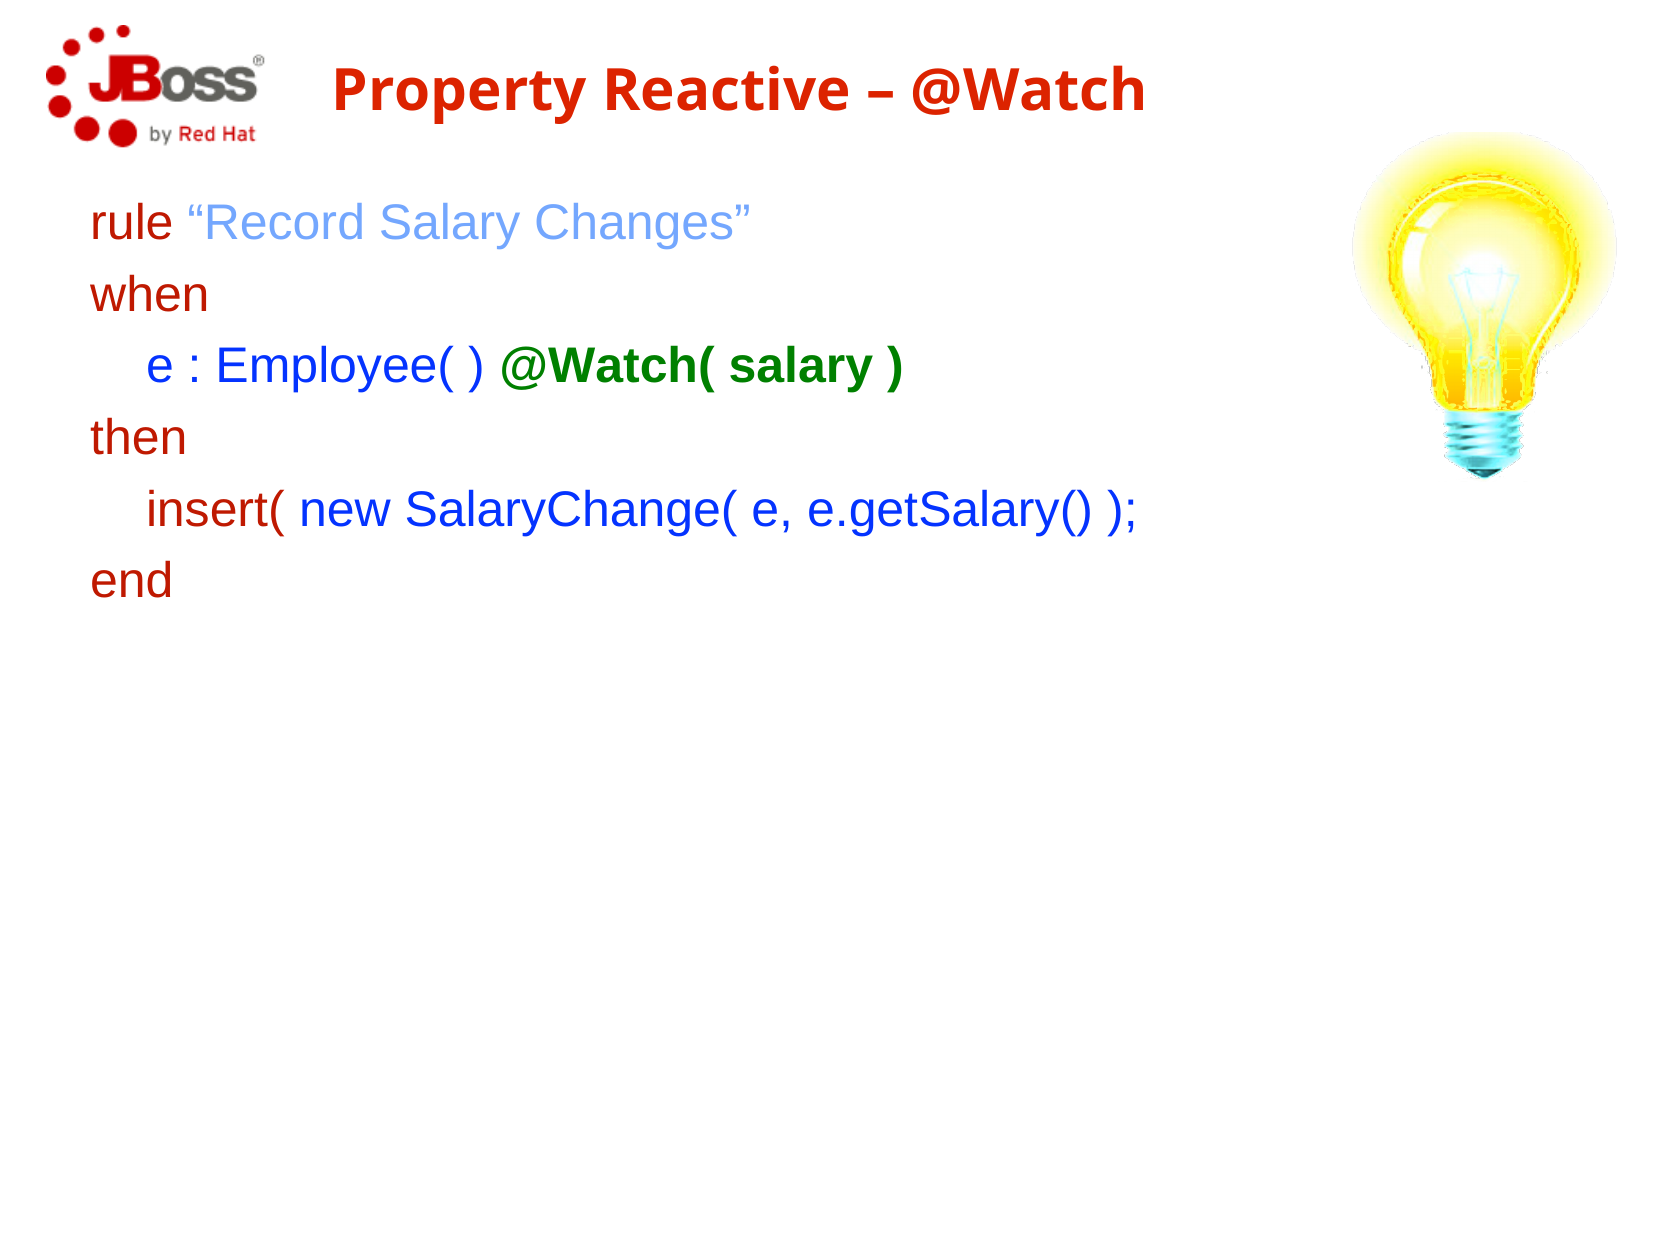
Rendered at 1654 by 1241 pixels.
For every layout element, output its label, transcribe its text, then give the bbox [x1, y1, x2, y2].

title Property Reactive – @Watch [331, 32, 1538, 151]
picture [46, 25, 266, 149]
picture [1349, 132, 1625, 482]
list rule “Record Salary Changes” when e : Employee( ) @Watch( salary ) then insert( new SalaryChange( e, e.getSalary() ); end [75, 187, 1498, 1126]
